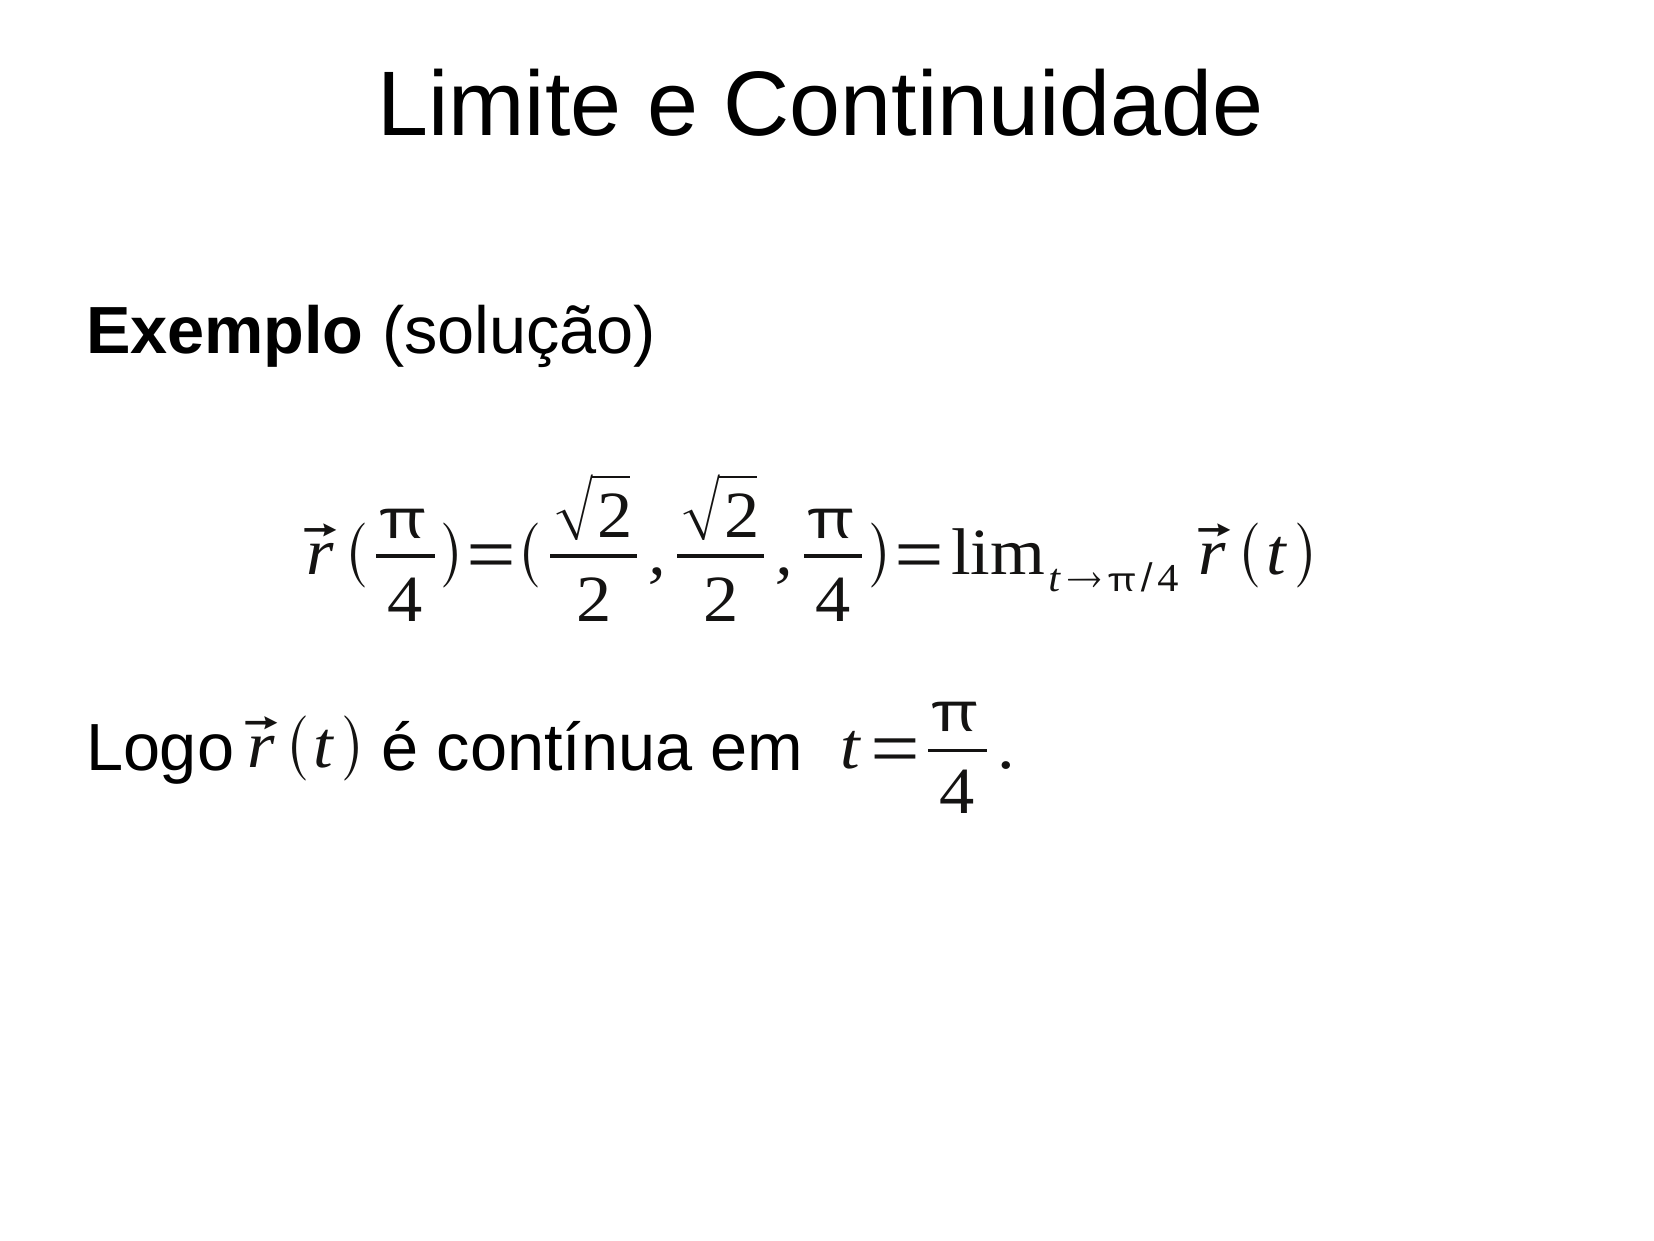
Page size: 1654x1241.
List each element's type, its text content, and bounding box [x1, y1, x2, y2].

chart [236, 708, 371, 785]
chart [295, 472, 1323, 635]
list Exemplo (solução) Logo é contínua em [85, 292, 1575, 1152]
chart [834, 679, 1022, 829]
title Limite e Continuidade [77, 7, 1566, 200]
